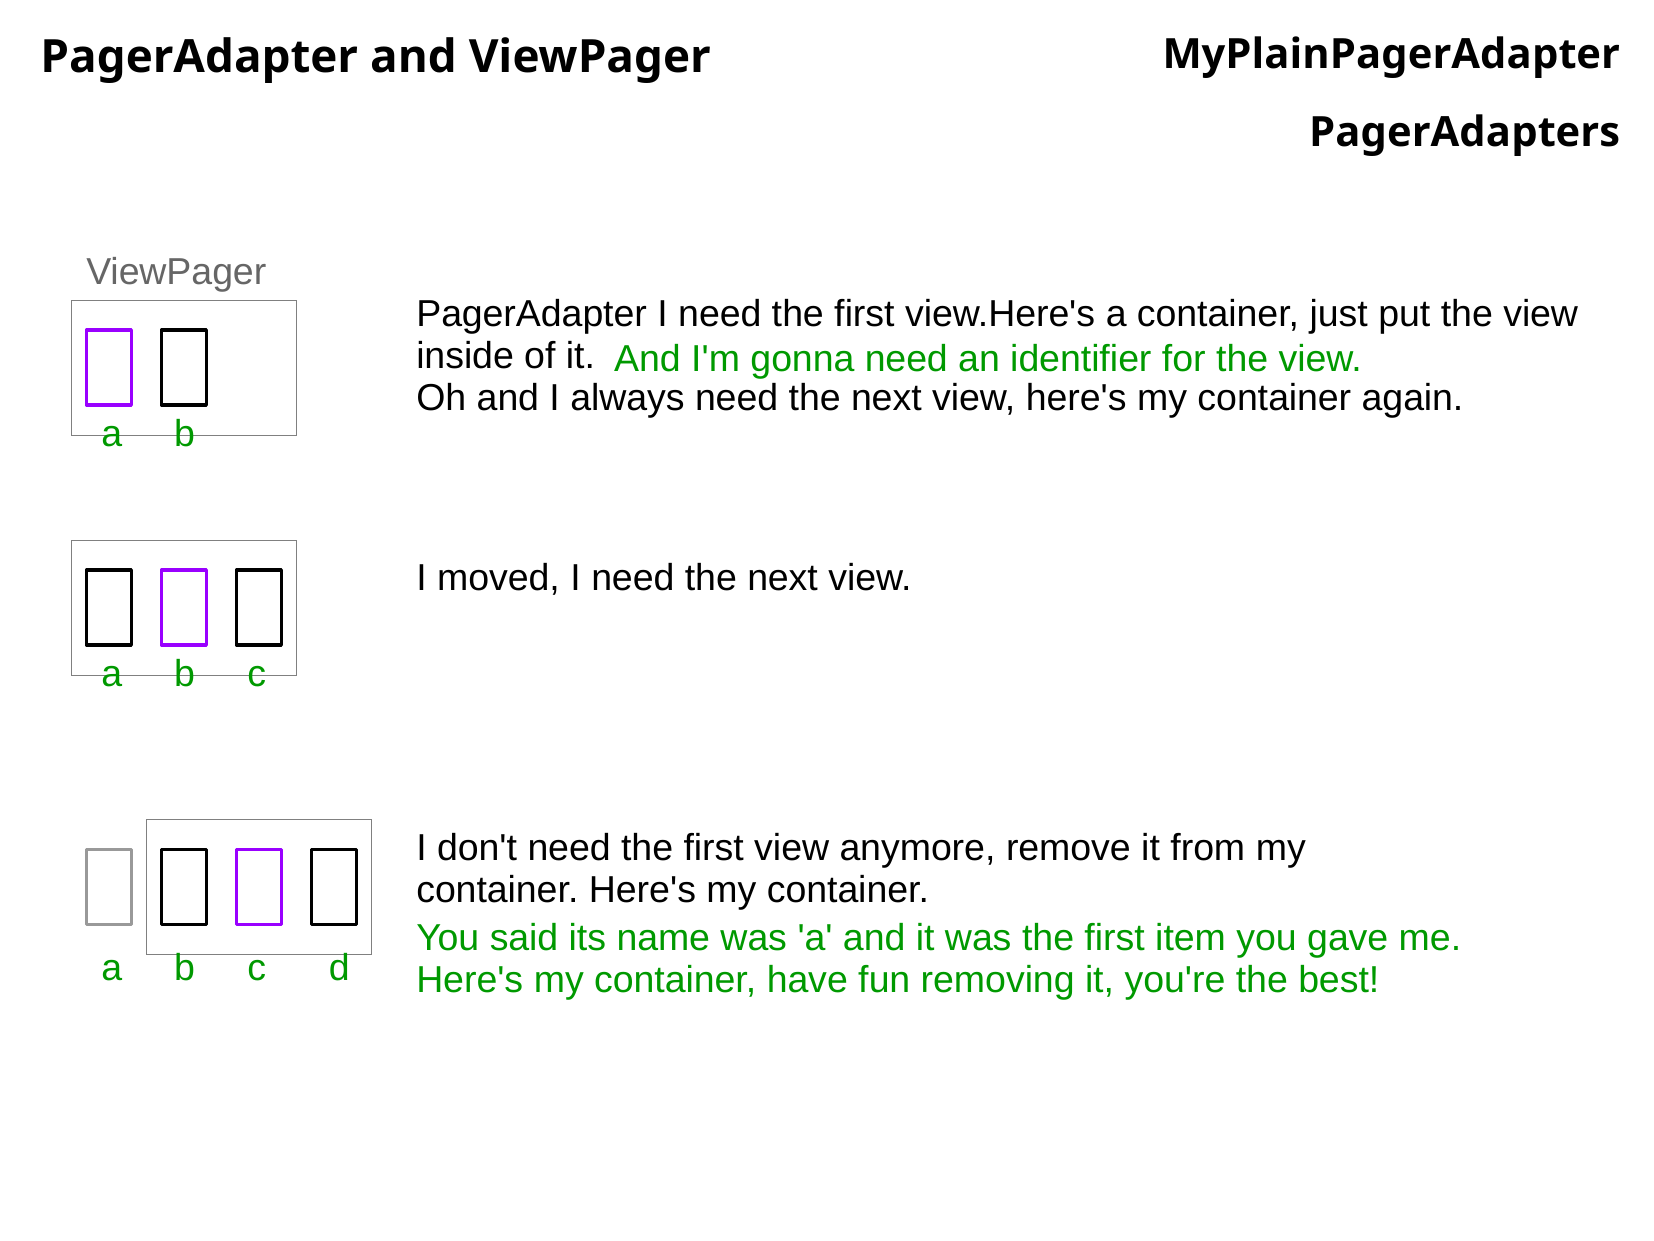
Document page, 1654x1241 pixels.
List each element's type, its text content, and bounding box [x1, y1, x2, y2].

text_box [161, 570, 207, 645]
text_box a b c [86, 645, 282, 706]
text_box [161, 330, 207, 405]
text_box a b [86, 405, 252, 466]
text_box PagerAdapter I need the first view.Here's a container, just put the view inside of it. Oh and I always need the next view, here's my container again. [401, 285, 1621, 426]
text_box [86, 849, 132, 925]
text_box a b c d [86, 939, 387, 1039]
text_box ViewPager [71, 243, 293, 301]
text_box [311, 849, 357, 925]
text_box [236, 570, 282, 645]
text_box You said its name was 'a' and it was the first item you gave me. Here's my container, have fun removing it, you're the best! [401, 909, 1542, 1051]
table_cell [27, 94, 830, 166]
text_box I moved, I need the next view. [401, 549, 942, 607]
text_box [161, 849, 207, 925]
text_box [236, 849, 282, 925]
table_cell PagerAdapters [831, 94, 1635, 166]
table_header MyPlainPagerAdapter [831, 16, 1635, 93]
text_box [86, 570, 132, 645]
table_header PagerAdapter and ViewPager [27, 16, 830, 93]
text_box [86, 330, 132, 405]
text_box And I'm gonna need an identifier for the view. [599, 330, 1395, 387]
text_box I don't need the first view anymore, remove it from my container. Here's my container. [401, 819, 1467, 909]
